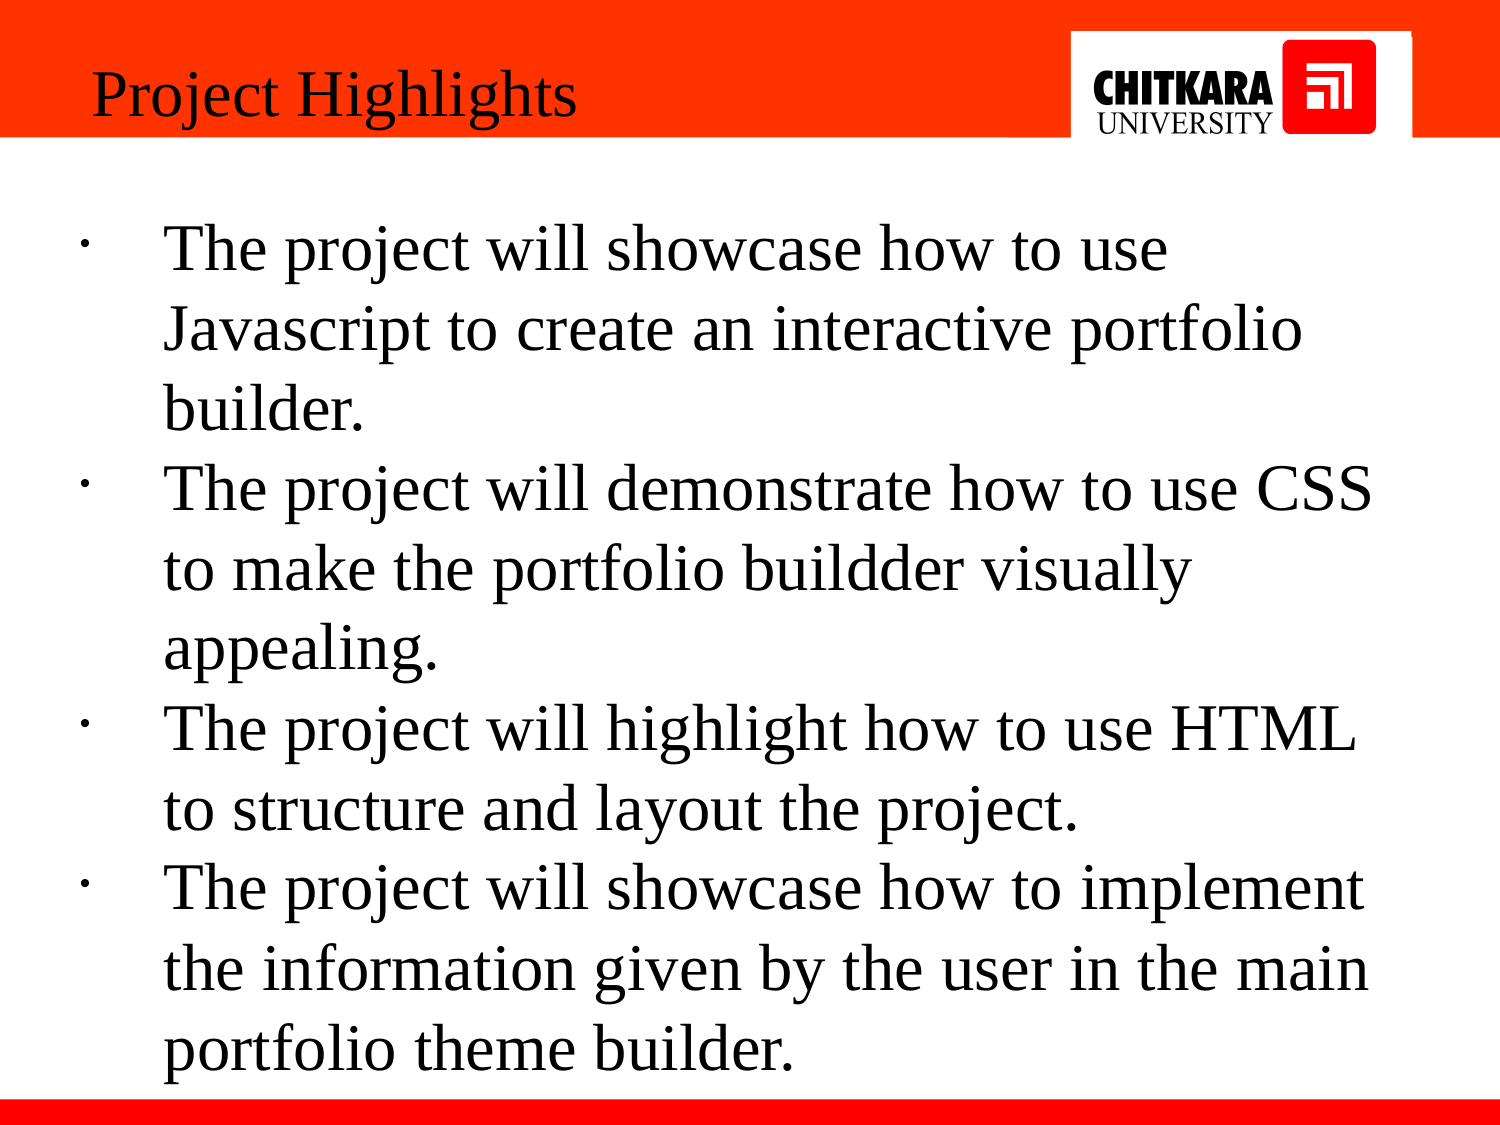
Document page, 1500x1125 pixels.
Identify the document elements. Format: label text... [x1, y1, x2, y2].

picture [1074, 37, 1391, 138]
text_box Project Highlights [76, 42, 963, 138]
text_box The project will showcase how to use Javascript to create an interactive portfolio builder. The project will demonstrate how to use CSS to make the portfolio buildder visually appealing. The project will highlight how to use HTML to structure and layout the project. The project will showcase how to implement the information given by the user in the main portfolio theme builder. [64, 196, 1400, 1091]
